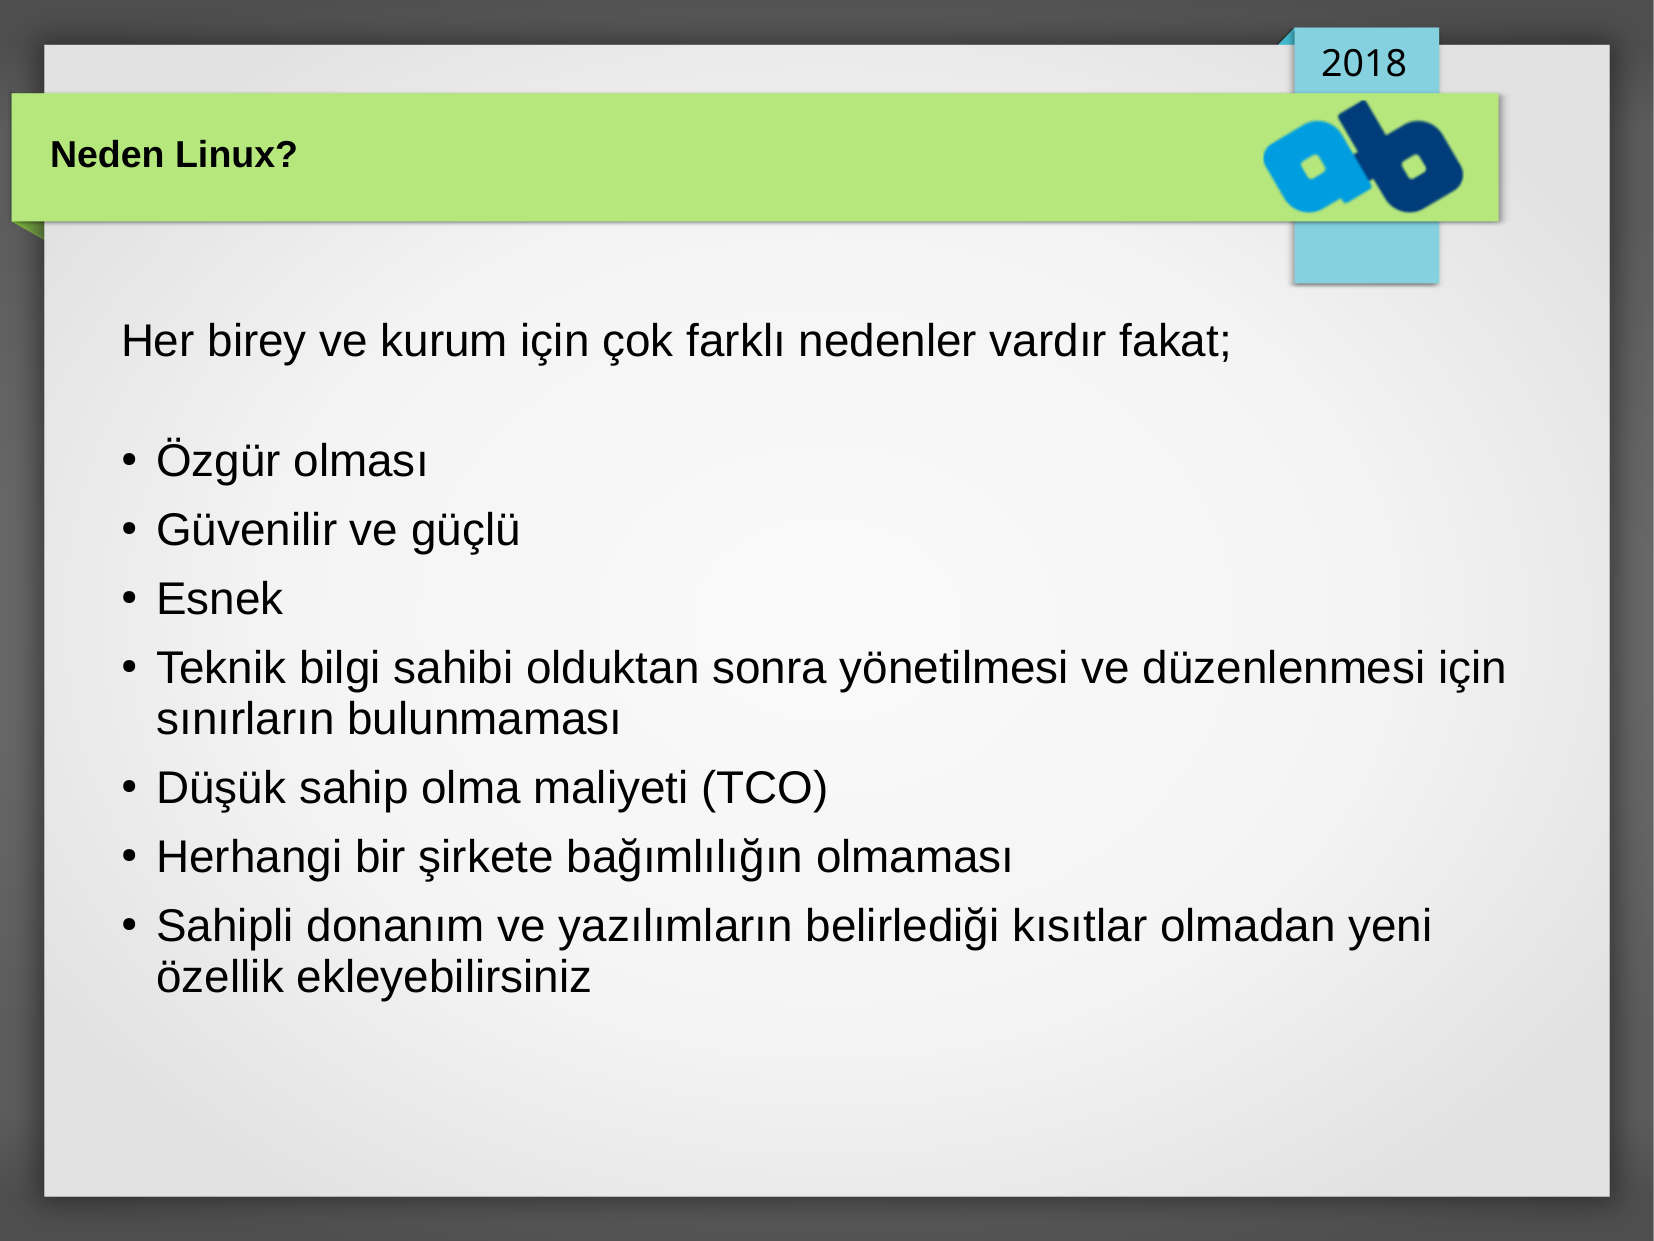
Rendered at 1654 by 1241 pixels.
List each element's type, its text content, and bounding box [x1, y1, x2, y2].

text_box Neden Linux? [35, 126, 1152, 184]
text_box 2018 [1299, 29, 1430, 98]
text_box Her birey ve kurum için çok farklı nedenler vardır fakat; Özgür olması Güvenilir ve güçlü Esnek Teknik bilgi sahibi olduktan sonra yönetilmesi ve düzenlenmesi için sınırların bulunmaması Düşük sahip olma maliyeti (TCO) Herhangi bir şirkete bağımlılığın olmaması Sahipli donanım ve yazılımların belirlediği kısıtlar olmadan yeni özellik ekleyebilirsiniz [106, 307, 1536, 1010]
picture [0, 0, 1654, 1241]
